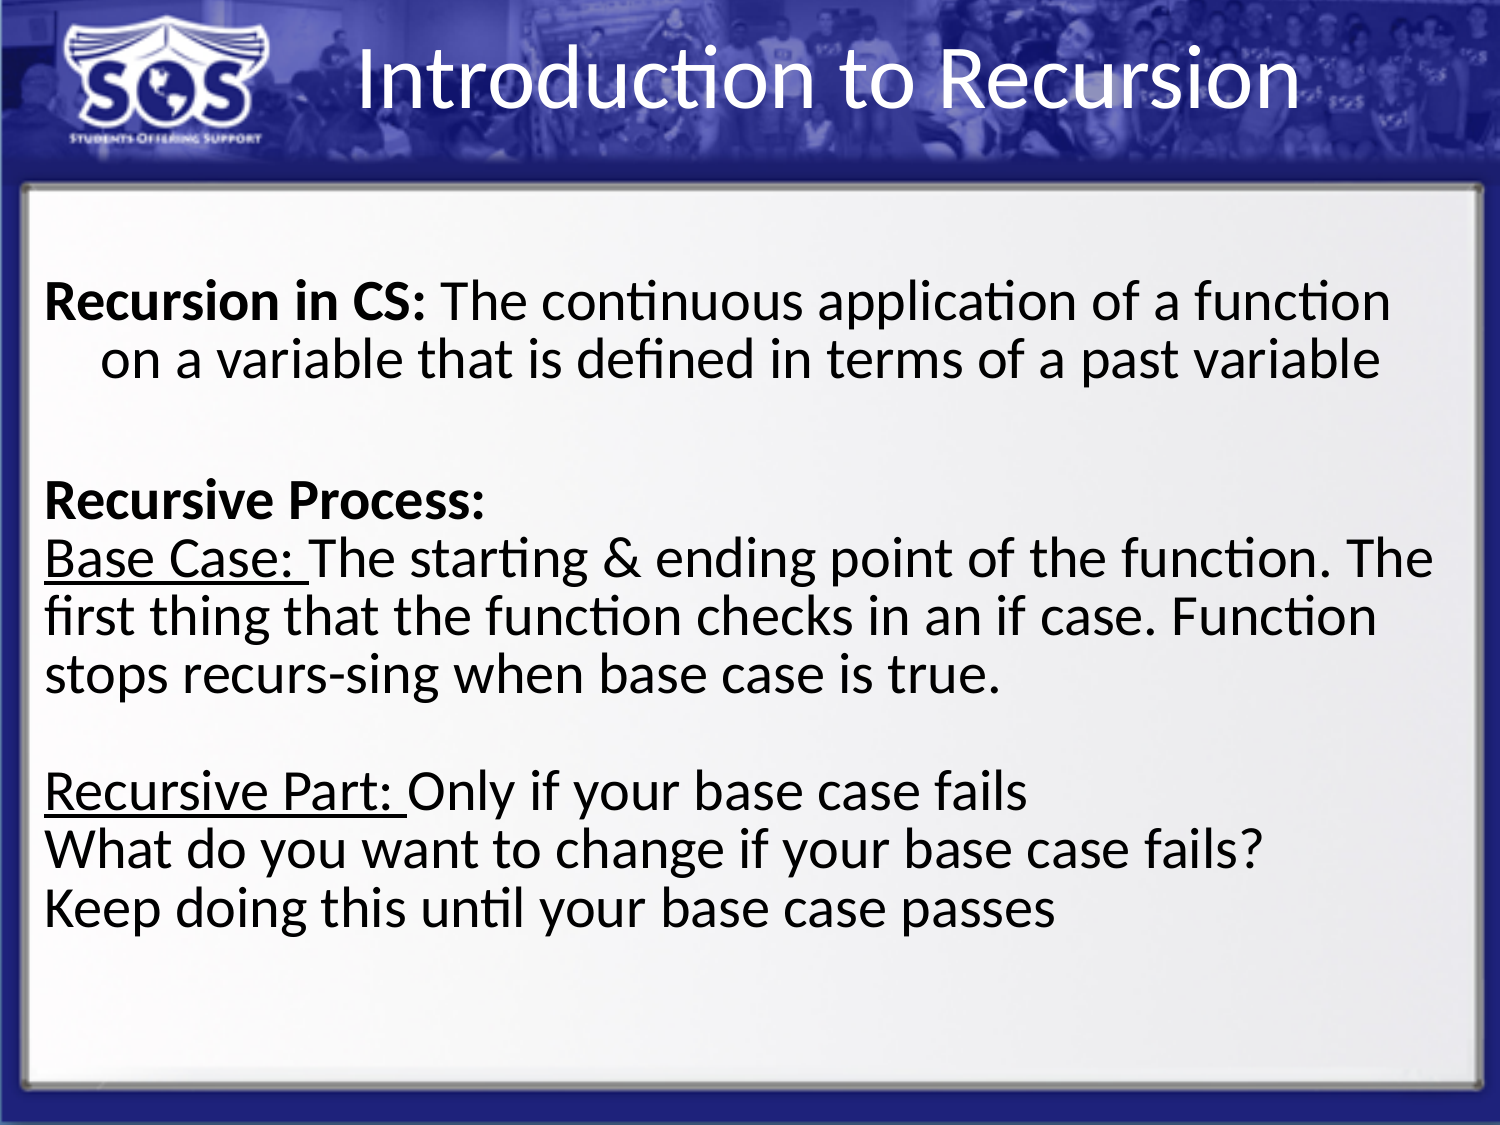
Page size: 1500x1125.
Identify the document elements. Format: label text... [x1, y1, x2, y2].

picture [0, 0, 1500, 1125]
text_box Introduction to Recursion [218, 30, 1441, 157]
text_box Recursion in CS: The continuous application of a function on a variable that is defined in terms of a past variable [29, 268, 1455, 467]
text_box Recursive Process: Base Case: The starting & ending point of the function. The first thing that the function checks in an if case. Function stops recurs-sing when base case is true. Recursive Part: Only if your base case fails What do you want to change if your base case fails? Keep doing this until your base case passes [29, 467, 1500, 1049]
